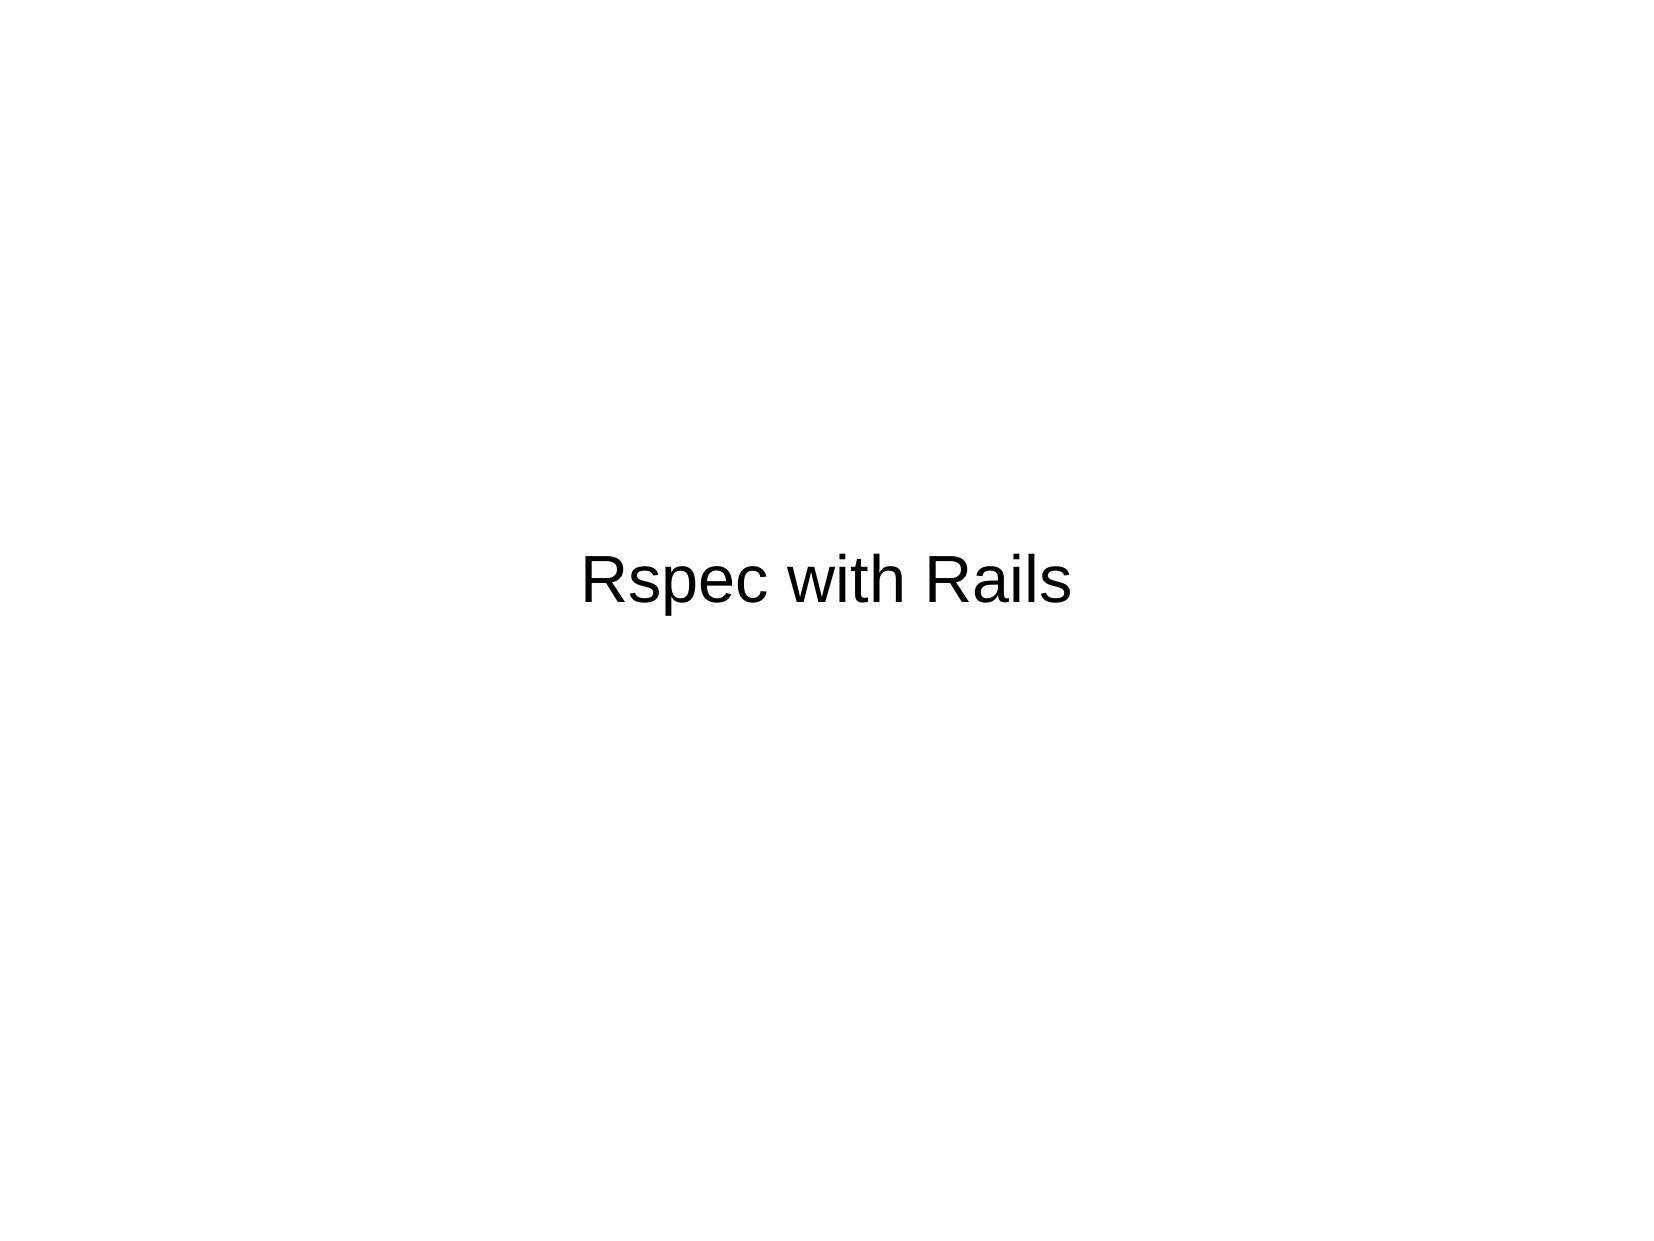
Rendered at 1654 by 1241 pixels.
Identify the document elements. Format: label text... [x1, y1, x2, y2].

subtitle Rspec with Rails [82, 49, 1571, 1109]
